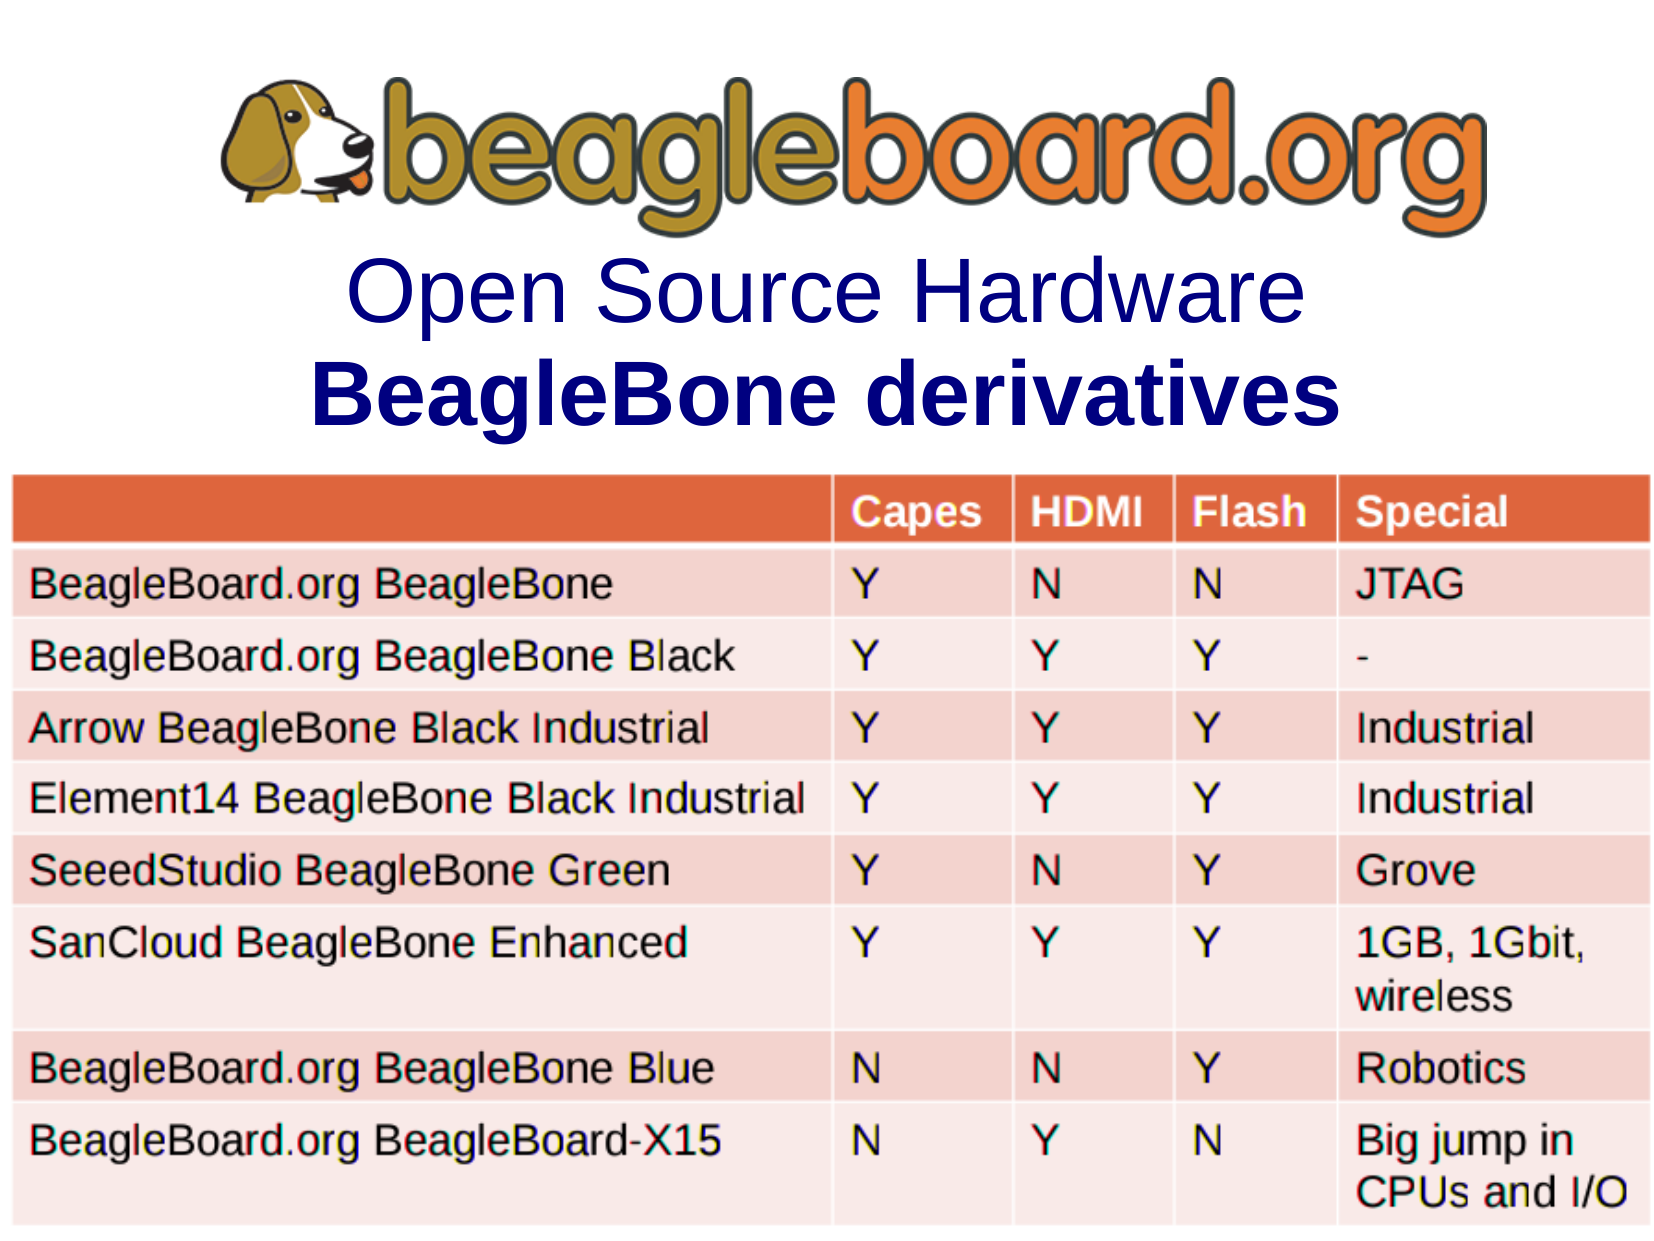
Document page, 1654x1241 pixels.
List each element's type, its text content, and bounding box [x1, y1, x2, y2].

title Open Source HardwareBeagleBone derivatives [82, 238, 1571, 446]
picture [0, 451, 1654, 1241]
picture [216, 77, 1487, 242]
